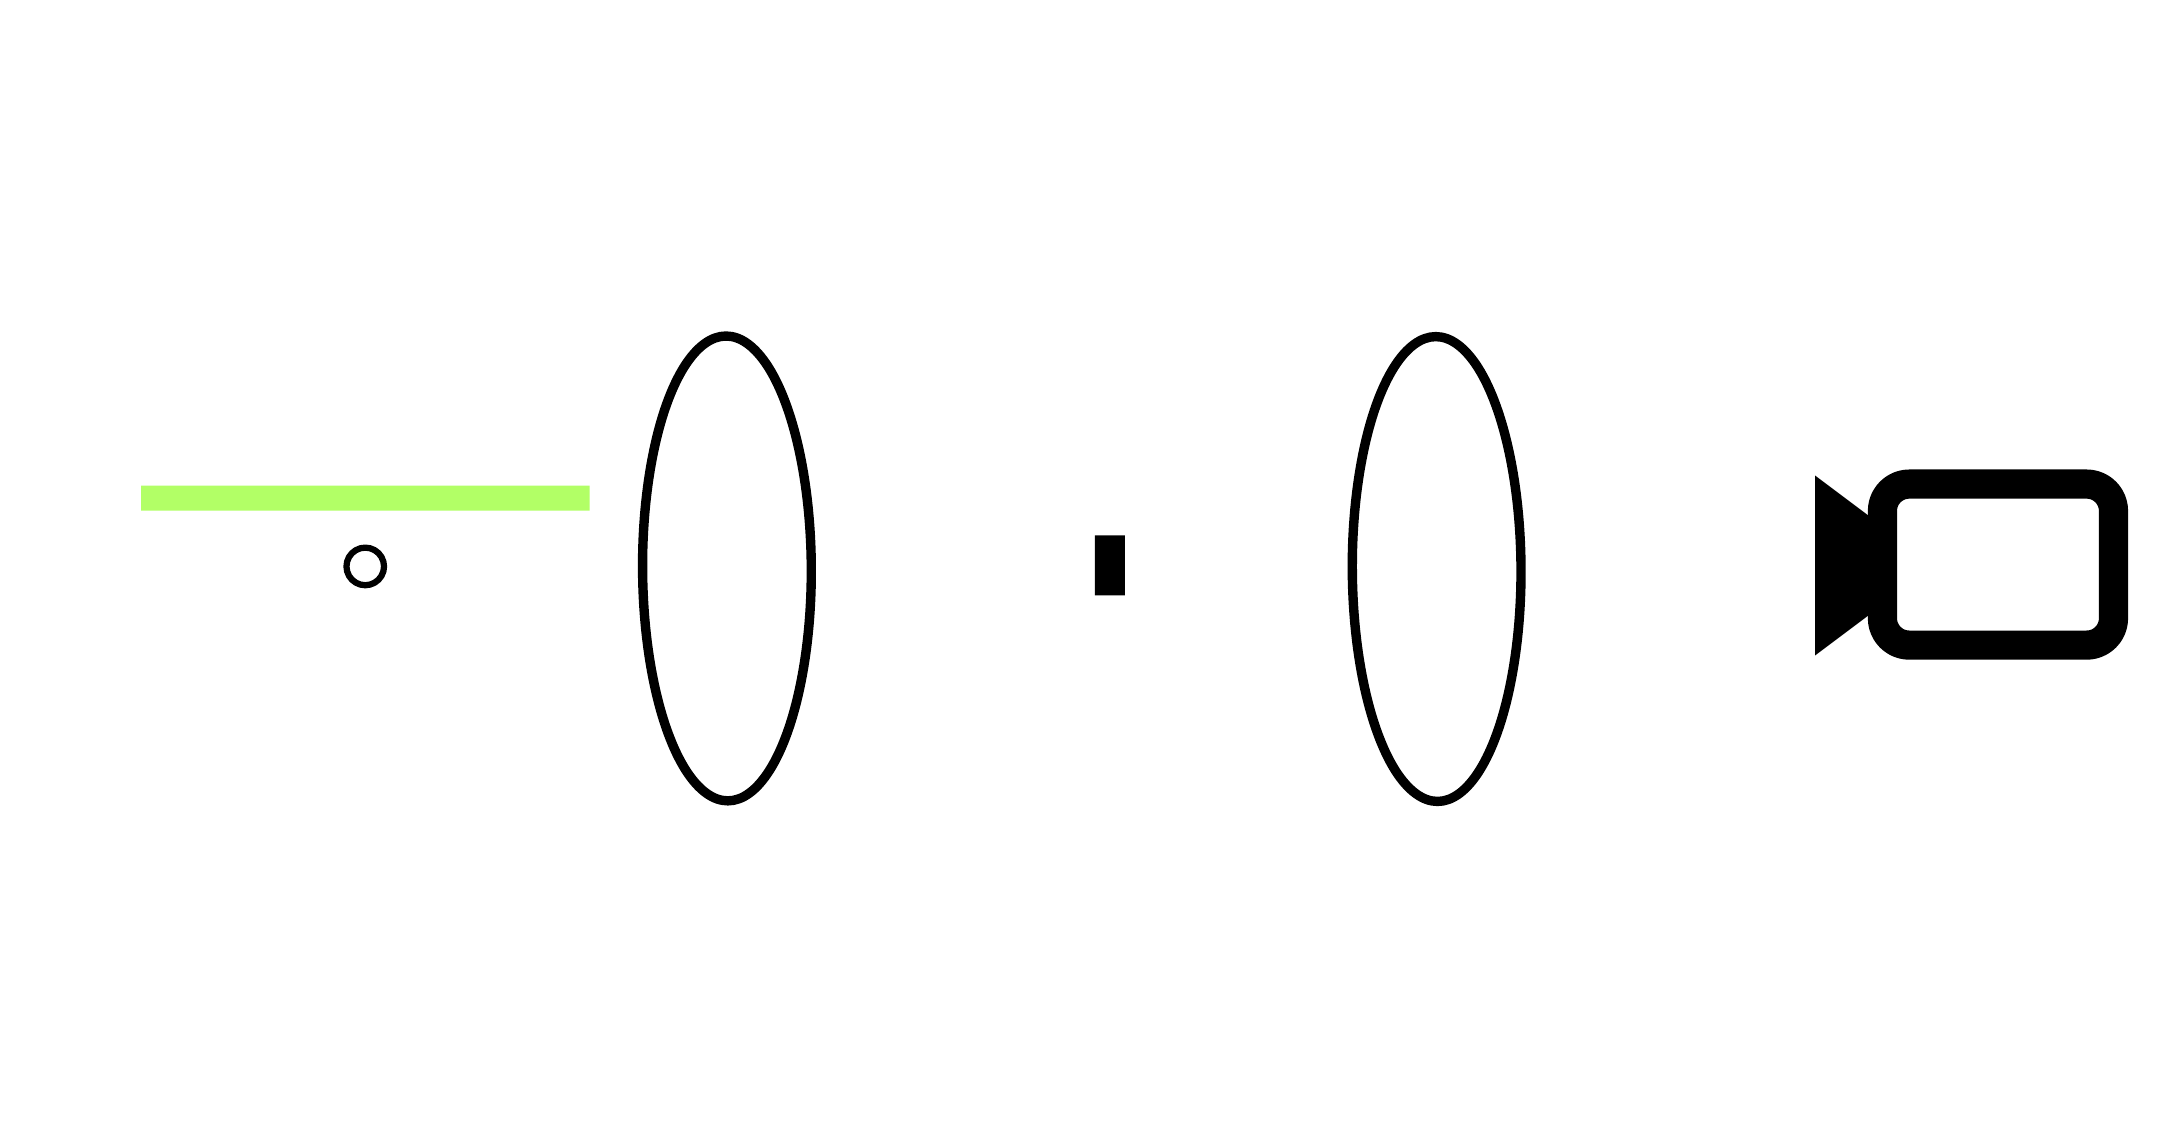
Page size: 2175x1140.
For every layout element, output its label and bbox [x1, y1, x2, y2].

text_box [1094, 535, 1125, 596]
text_box [1882, 484, 2114, 646]
text_box [1815, 475, 1876, 656]
text_box [642, 336, 812, 801]
text_box [1352, 336, 1522, 802]
